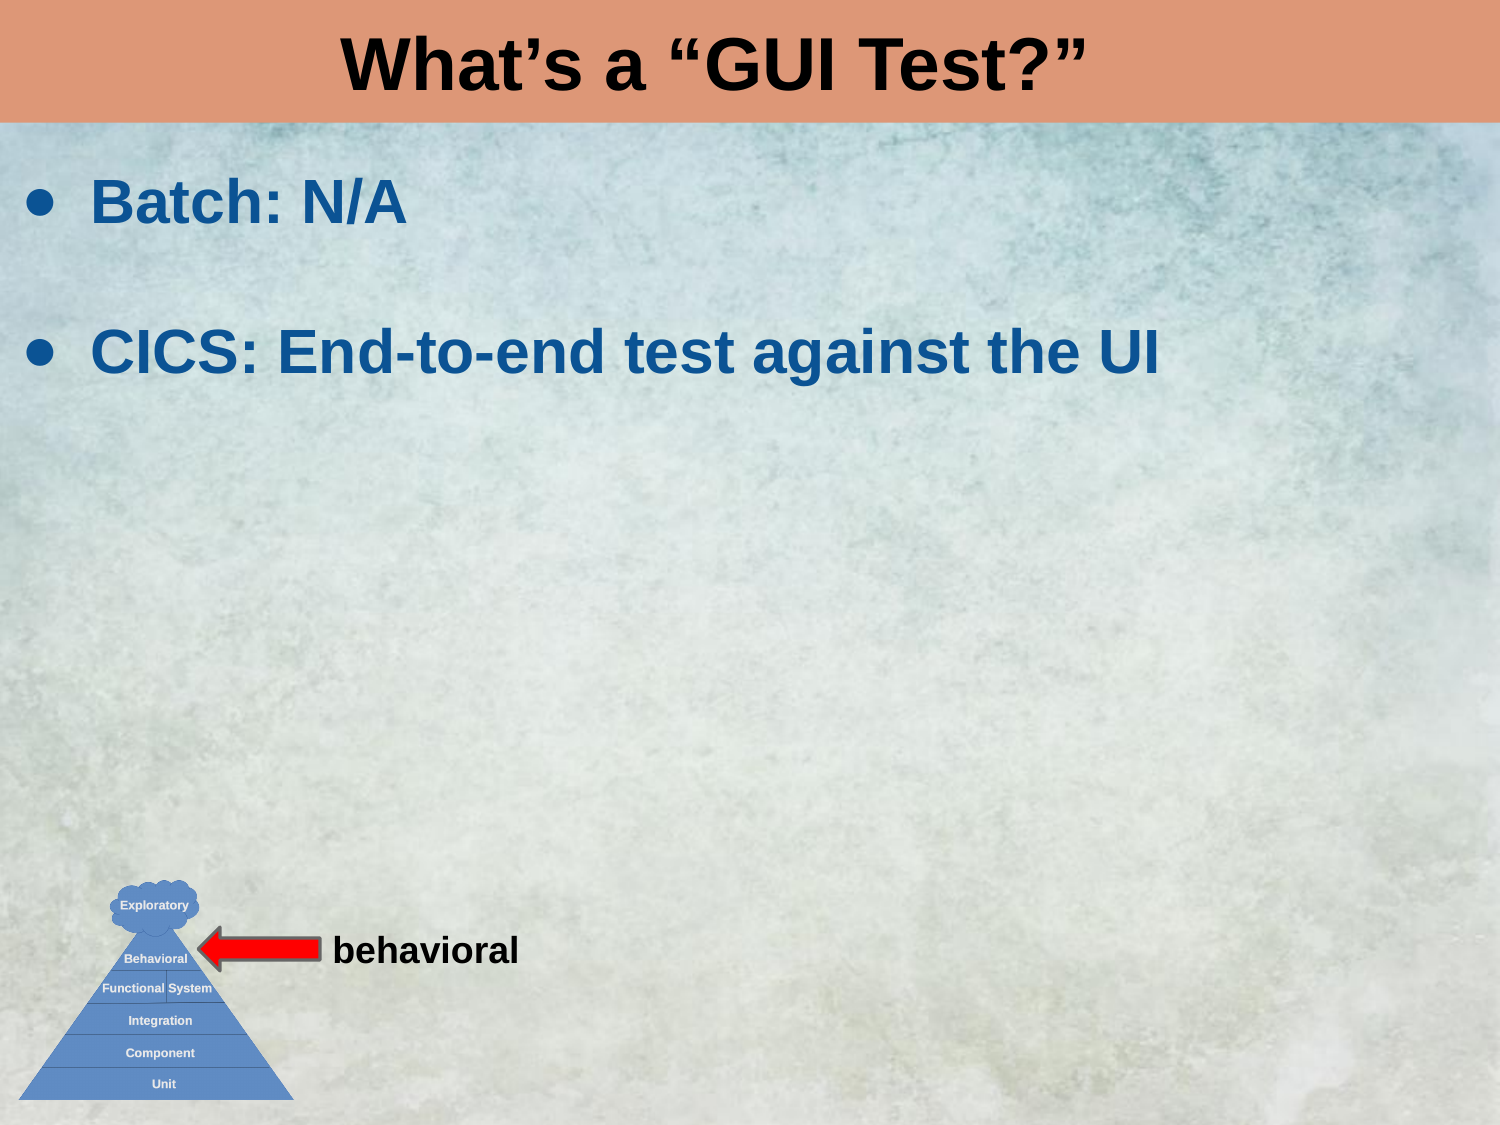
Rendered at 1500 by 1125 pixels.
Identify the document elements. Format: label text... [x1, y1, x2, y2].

text_box What’s a “GUI Test?” [0, 0, 1500, 123]
text_box behavioral [317, 910, 557, 978]
picture [0, 123, 1500, 1125]
subtitle Batch: N/A CICS: End-to-end test against the UI [0, 146, 1482, 662]
text_box [198, 927, 317, 971]
